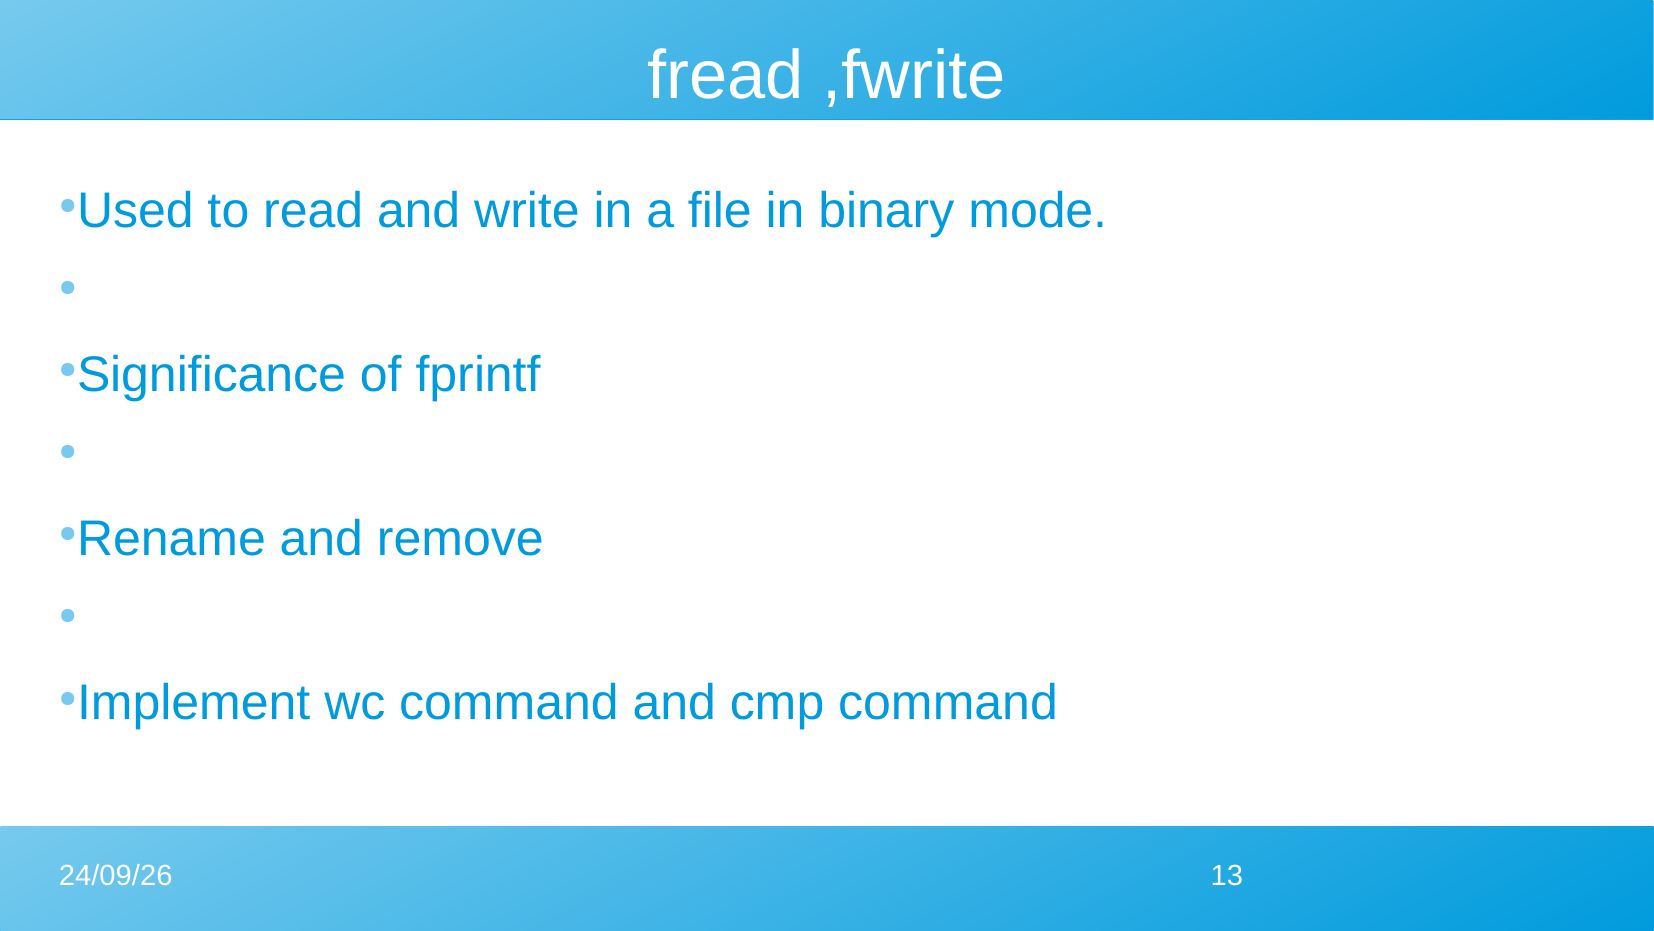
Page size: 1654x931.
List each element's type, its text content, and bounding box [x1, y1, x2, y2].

text_box 21-08-2023 [59, 856, 443, 916]
title fread ,fwrite [59, 29, 1595, 108]
list Used to read and write in a file in binary mode. Significance of fprintf Rename and remove Implement wc command and cmp command [59, 177, 1595, 768]
text_box [1210, 856, 1595, 916]
